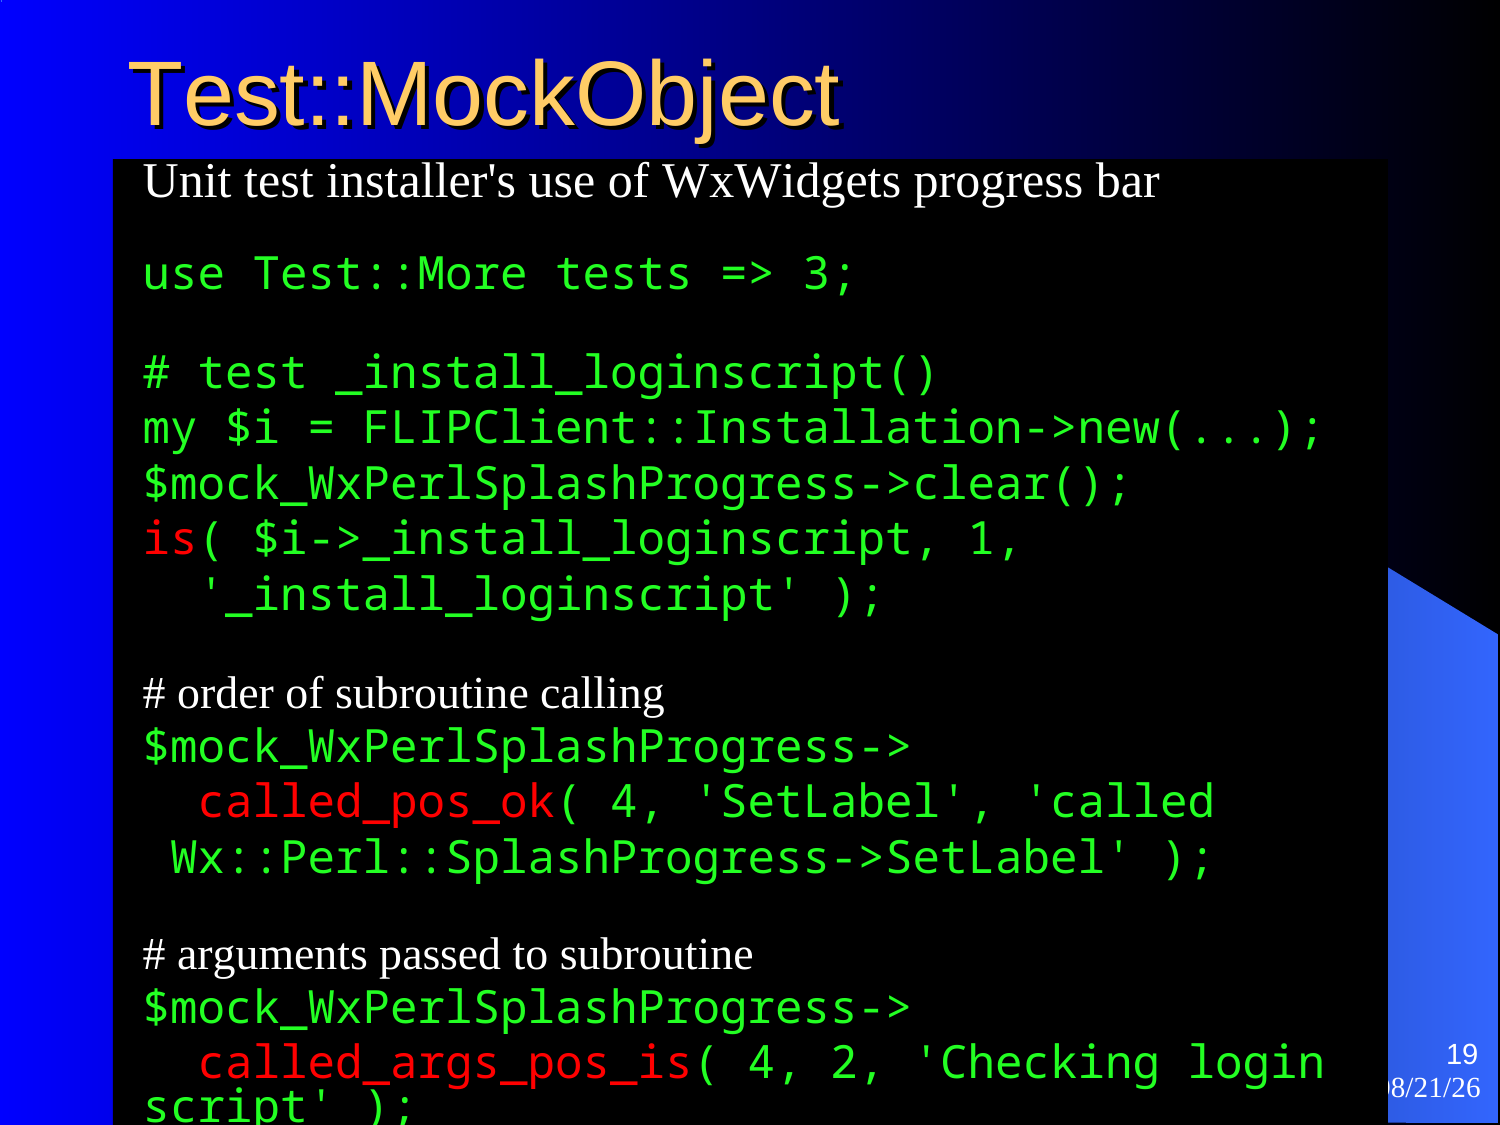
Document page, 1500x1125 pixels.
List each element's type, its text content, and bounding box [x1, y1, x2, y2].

title Test::MockObject [112, 0, 1438, 188]
list Unit test installer's use of WxWidgets progress bar use Test::More tests => 3; # test _install_loginscript() my $i = FLIPClient::Installation->new(...); $mock_WxPerlSplashProgress->clear(); is( $i->_install_loginscript, 1, '_install_loginscript' ); # order of subroutine calling $mock_WxPerlSplashProgress-> called_pos_ok( 4, 'SetLabel', 'called Wx::Perl::SplashProgress->SetLabel' ); # arguments passed to subroutine $mock_WxPerlSplashProgress-> called_args_pos_is( 4, 2, 'Checking login script' ); [112, 159, 1388, 1103]
